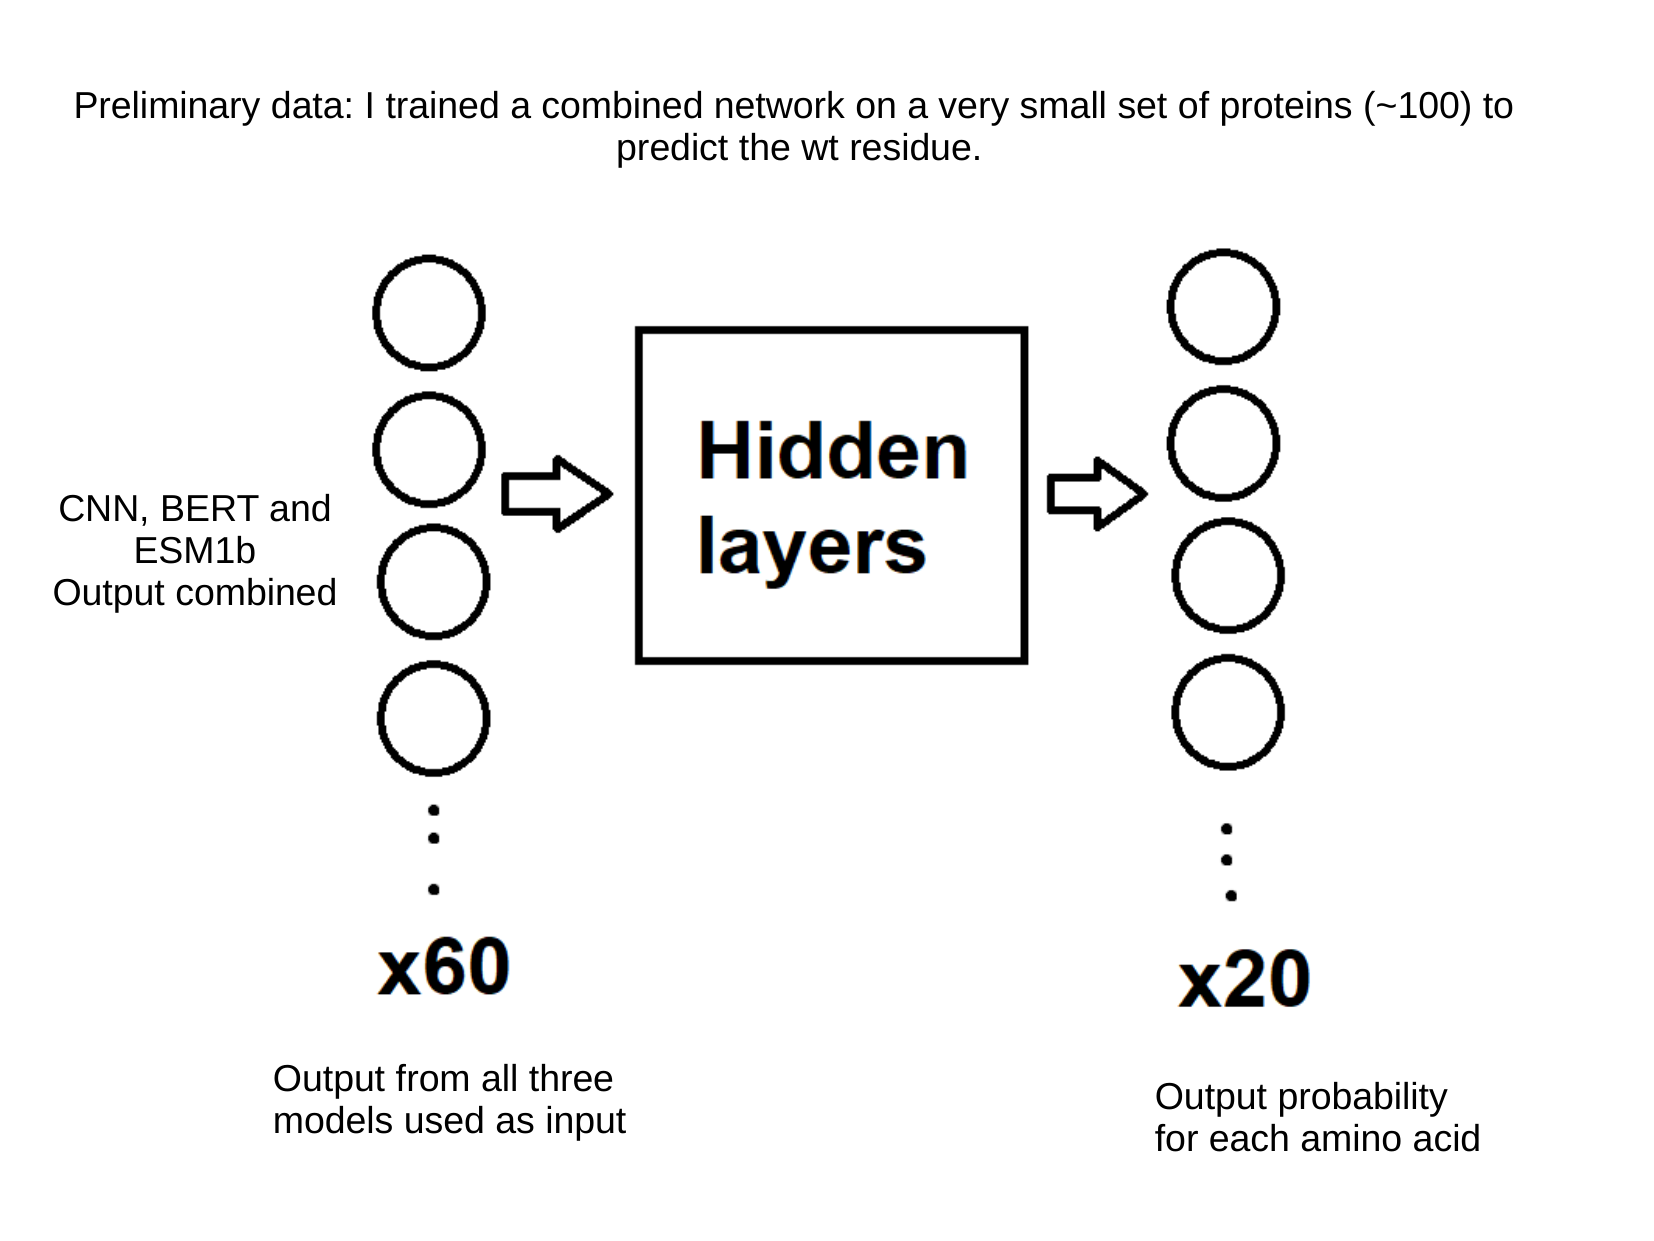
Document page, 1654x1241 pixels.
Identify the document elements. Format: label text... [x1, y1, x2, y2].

text_box CNN, BERT and ESM1b Output combined [30, 480, 361, 621]
picture [315, 213, 1366, 1036]
text_box Output from all three models used as input [258, 1050, 721, 1149]
text_box Output probability for each amino acid [1140, 1068, 1531, 1167]
text_box Preliminary data: I trained a combined network on a very small set of proteins (~100) to predict the wt residue. [26, 77, 1572, 306]
